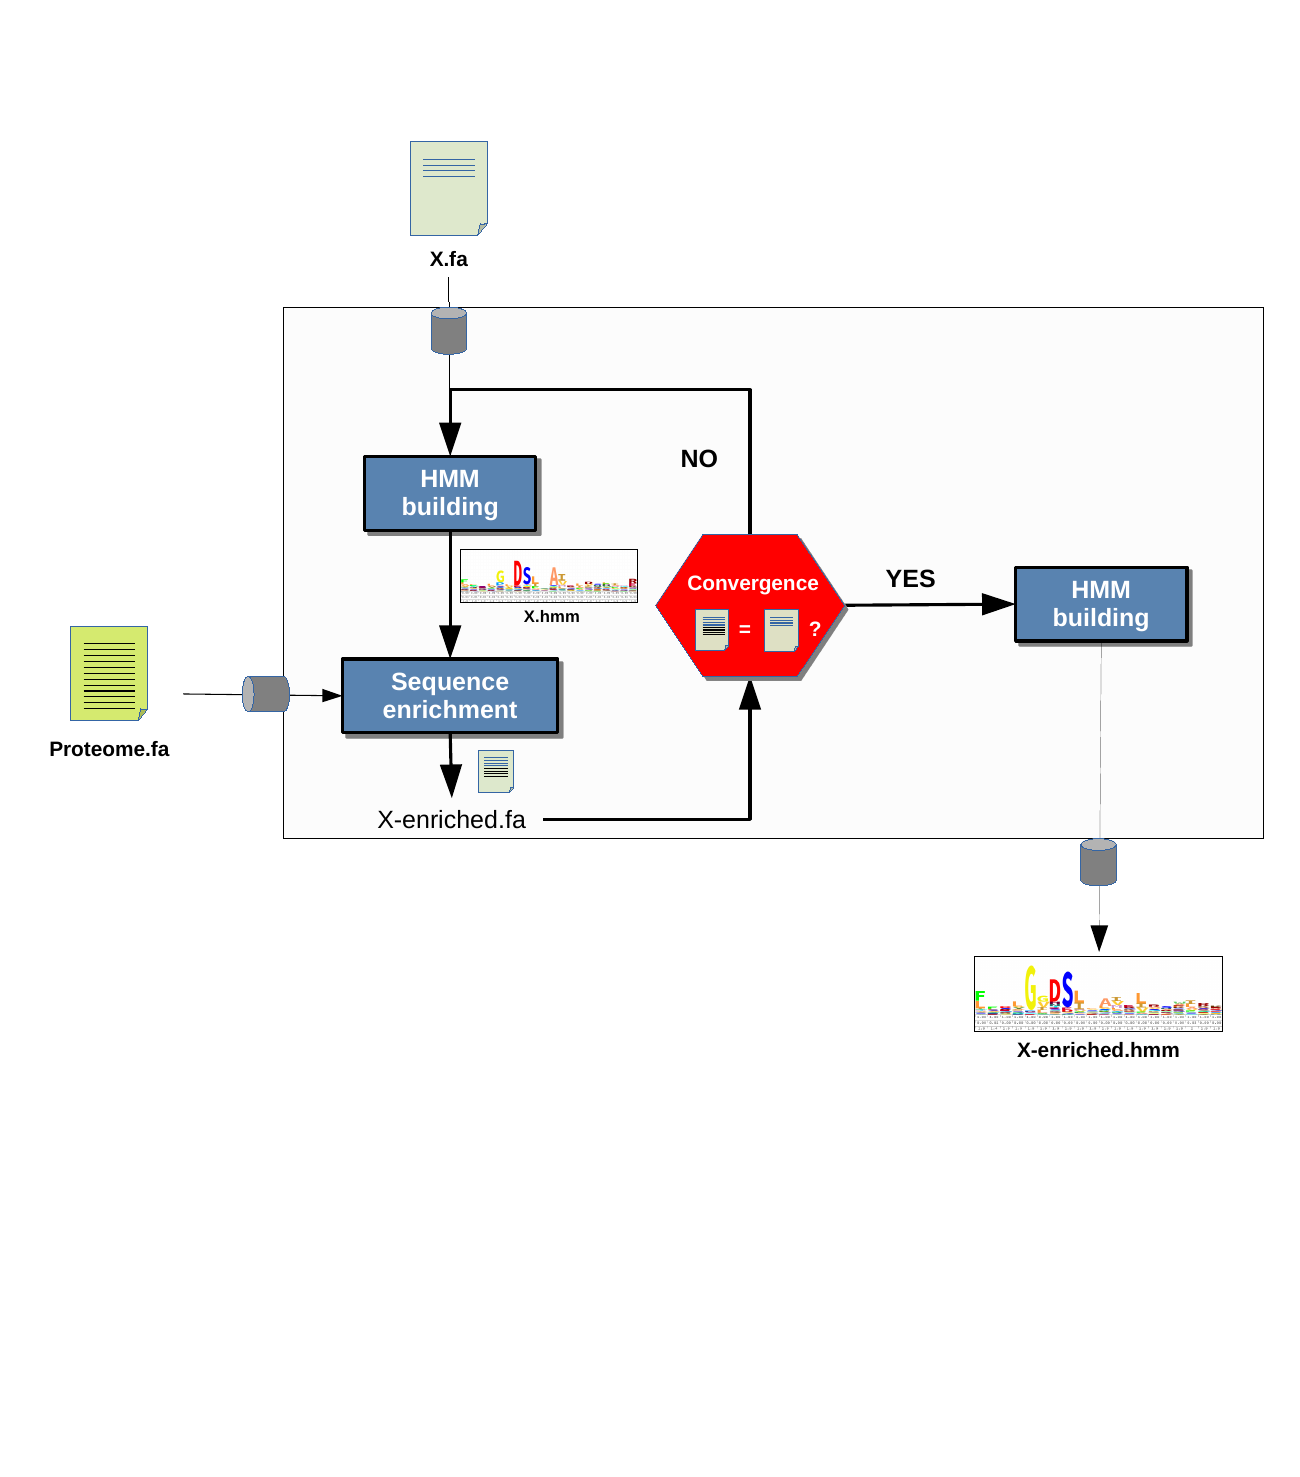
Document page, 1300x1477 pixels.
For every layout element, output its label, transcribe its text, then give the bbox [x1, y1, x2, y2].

text_box HMM building [364, 456, 536, 531]
text_box Convergence [667, 563, 839, 603]
text_box Proteome.fa [29, 729, 190, 769]
text_box HMM building [1015, 567, 1187, 642]
text_box [70, 626, 148, 721]
text_box [250, 307, 1264, 839]
text_box = [723, 609, 765, 653]
text_box Sequence enrichment [342, 658, 558, 733]
text_box [1080, 845, 1117, 886]
text_box X.fa [369, 239, 529, 278]
text_box [410, 141, 488, 236]
text_box X.hmm [445, 573, 502, 610]
picture [974, 956, 1223, 1032]
picture [460, 549, 638, 603]
text_box ? [791, 609, 839, 654]
text_box YES [854, 557, 968, 600]
text_box X-enriched.fa [360, 798, 544, 841]
text_box NO [657, 437, 741, 481]
text_box X.hmm [502, 600, 603, 639]
text_box X-enriched.hmm [980, 1031, 1217, 1070]
